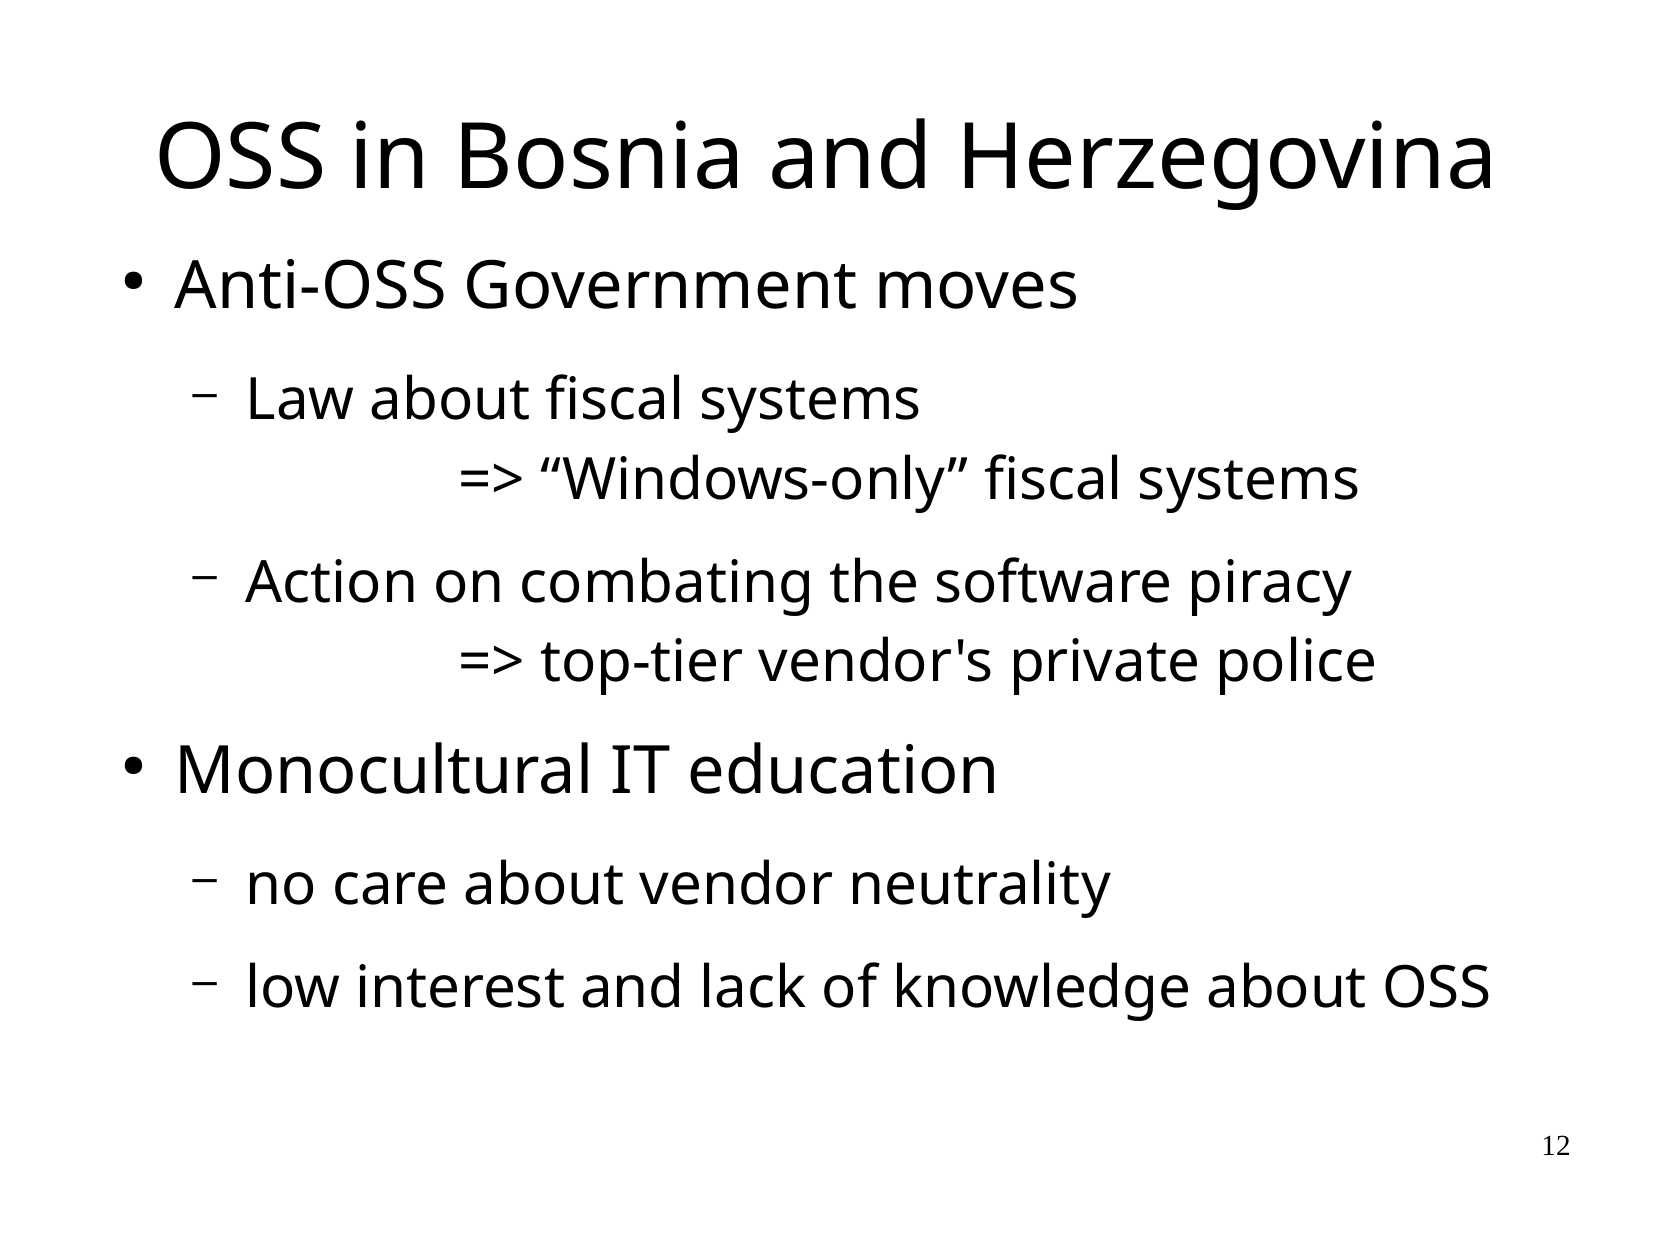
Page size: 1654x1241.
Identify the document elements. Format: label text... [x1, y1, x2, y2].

list Anti-OSS Government moves Law about fiscal systems => “Windows-only” fiscal systems Action on combating the software piracy => top-tier vendor's private police Monocultural IT education no care about vendor neutrality low interest and lack of knowledge about OSS [103, 237, 1571, 1075]
title OSS in Bosnia and Herzegovina [82, 49, 1571, 257]
